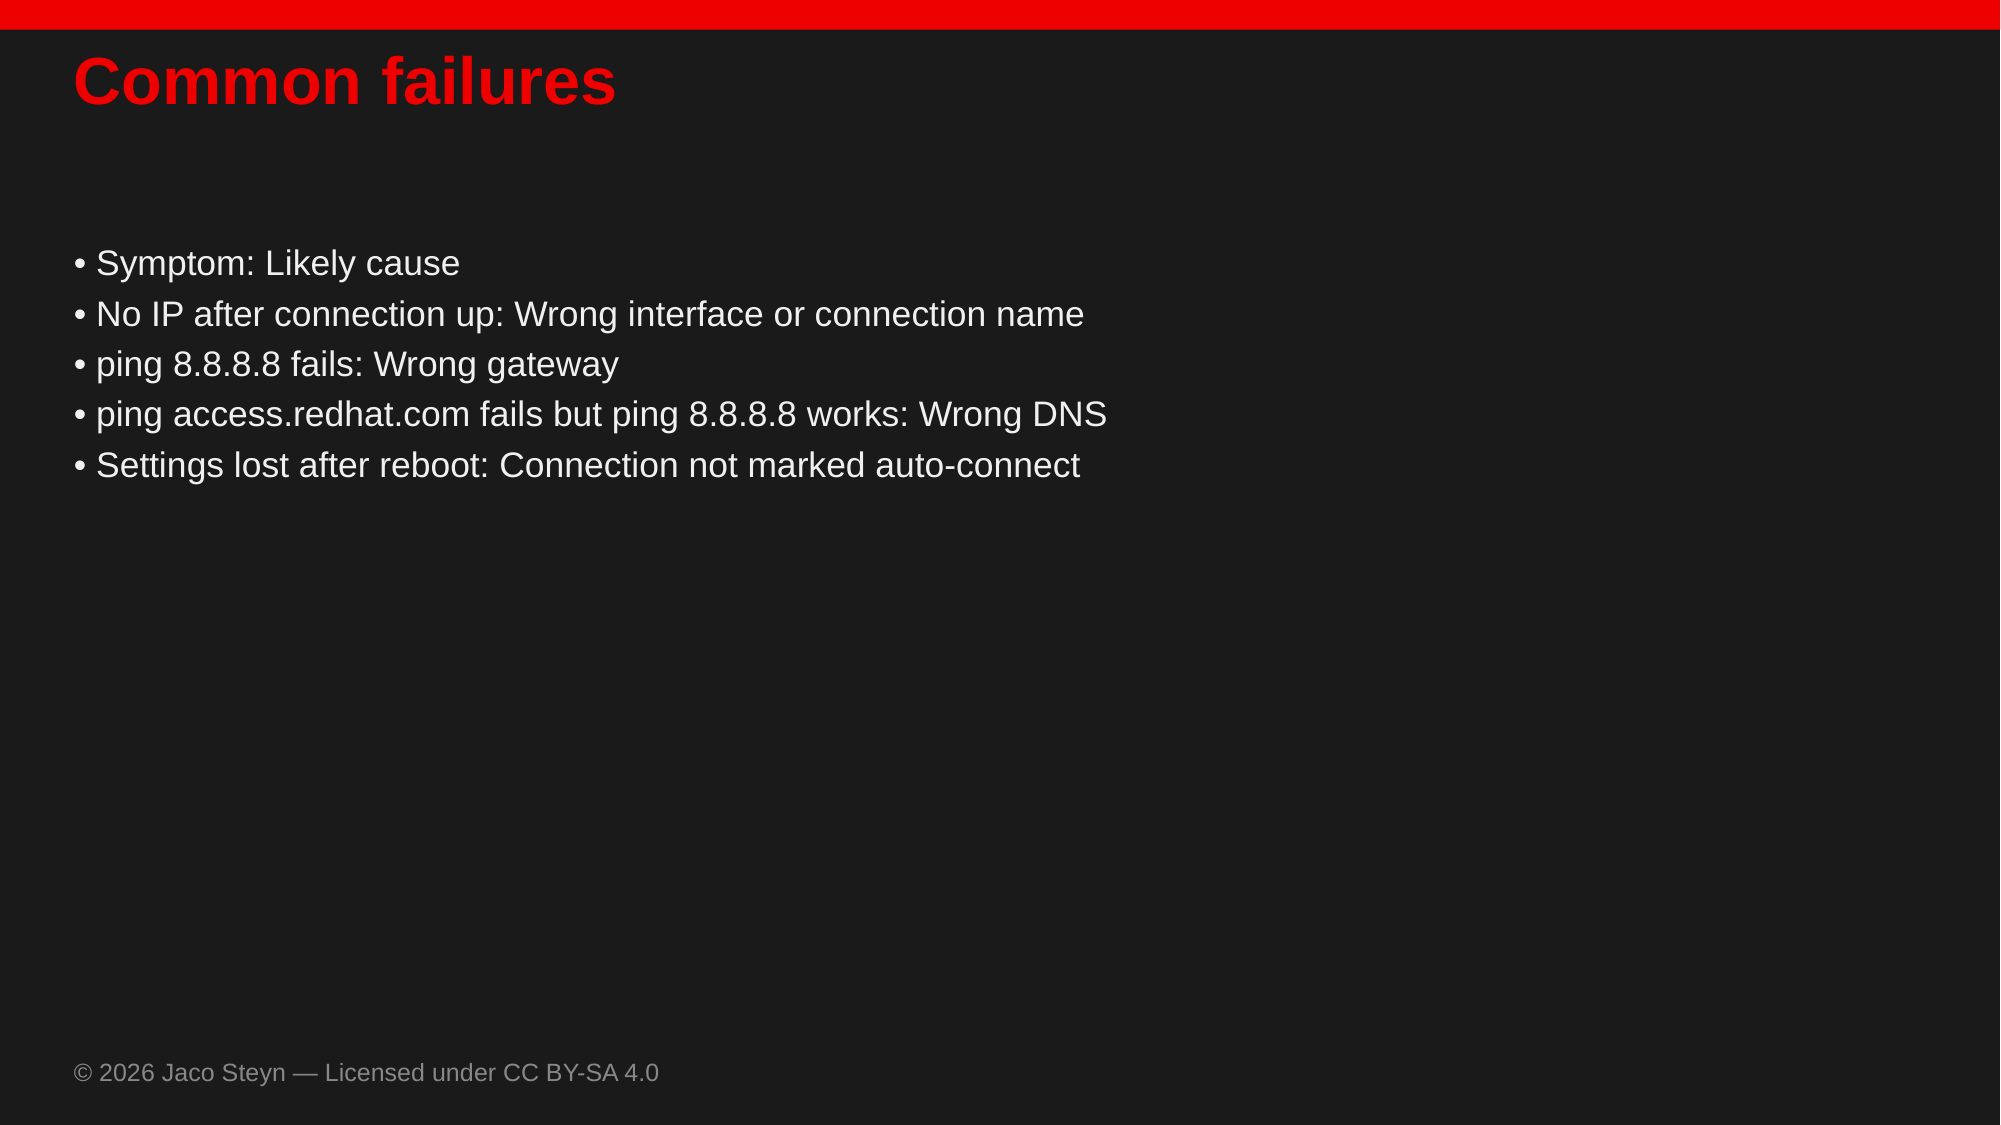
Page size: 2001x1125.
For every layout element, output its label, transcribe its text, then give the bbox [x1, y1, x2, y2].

text_box © 2026 Jaco Steyn — Licensed under CC BY-SA 4.0 [59, 1051, 1942, 1093]
text_box • Symptom: Likely cause • No IP after connection up: Wrong interface or connection name • ping 8.8.8.8 fails: Wrong gateway • ping access.redhat.com fails but ping 8.8.8.8 works: Wrong DNS • Settings lost after reboot: Connection not marked auto-connect [59, 236, 1942, 1037]
text_box [0, 0, 2001, 30]
text_box Common failures [59, 36, 1942, 208]
